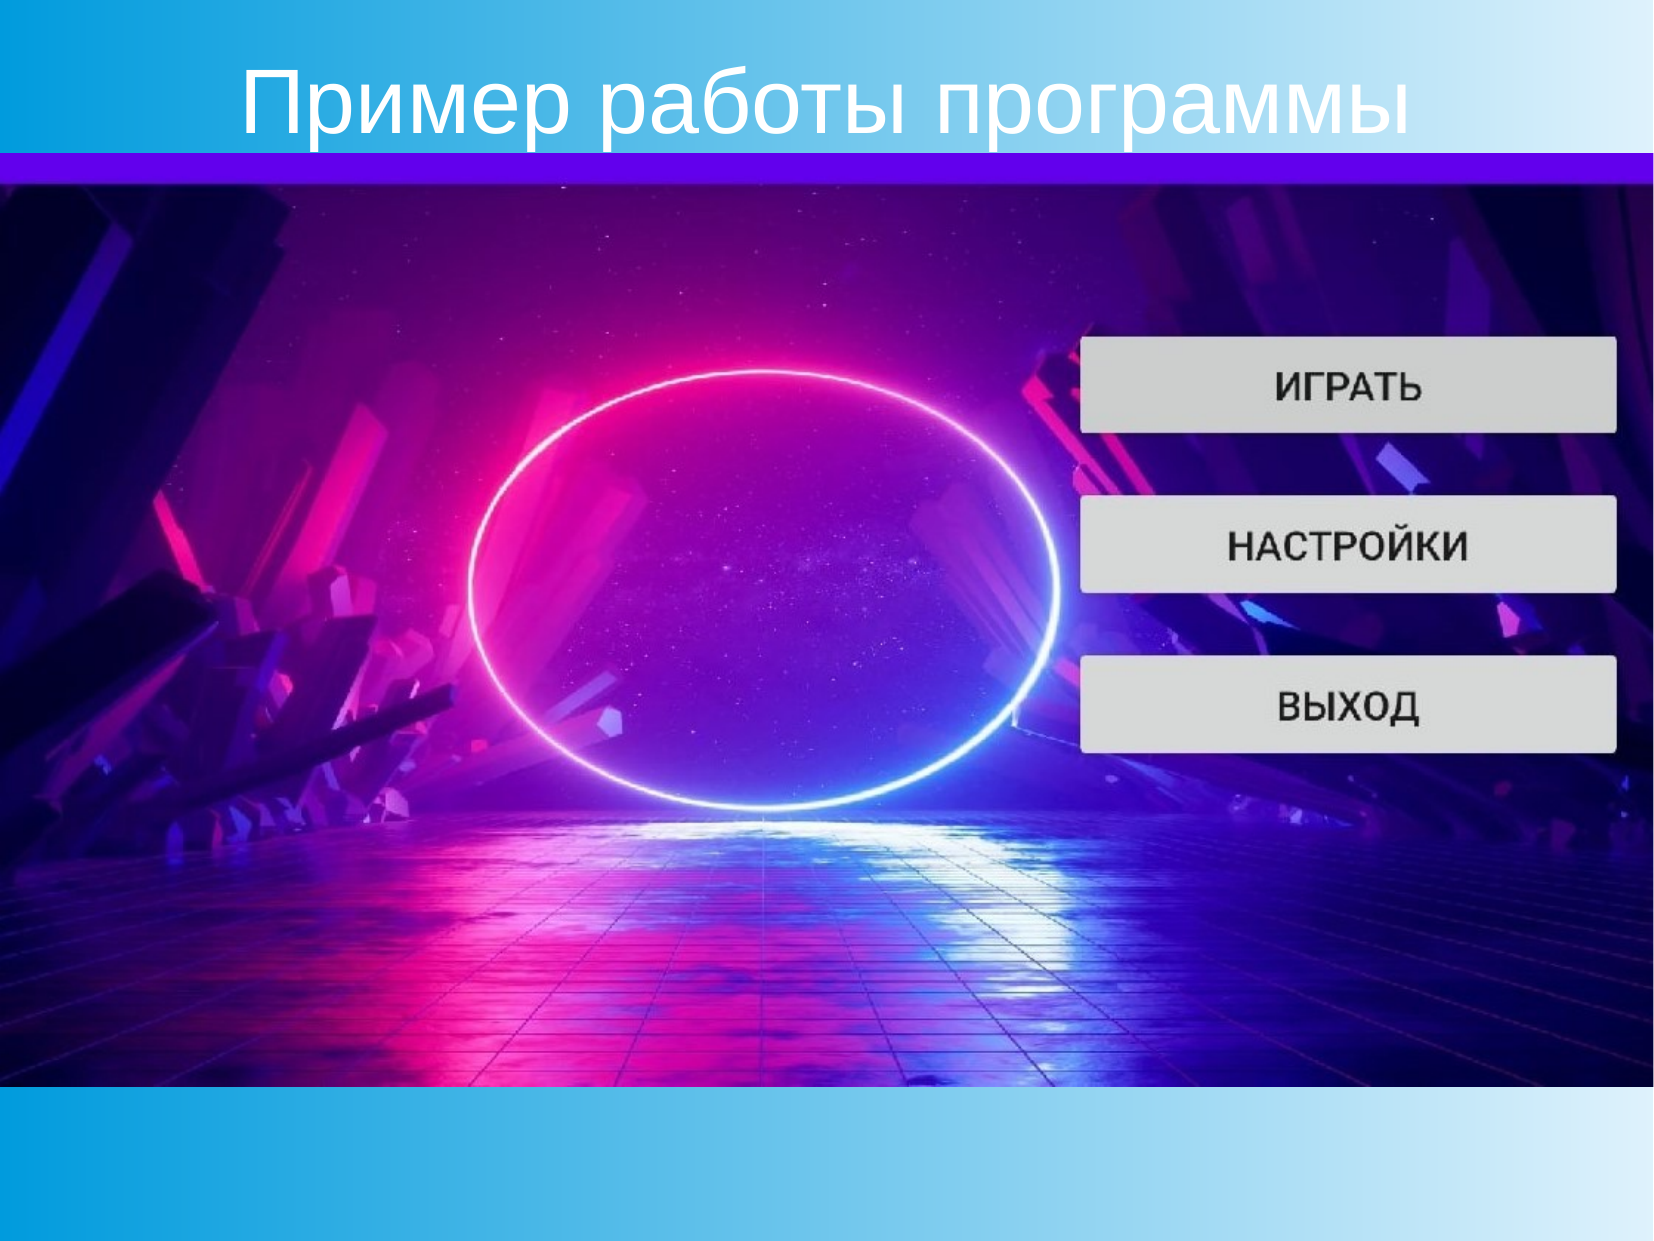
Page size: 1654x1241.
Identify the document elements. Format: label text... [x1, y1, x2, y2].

title Пример работы программы [82, 49, 1571, 153]
picture [0, 153, 1654, 1241]
